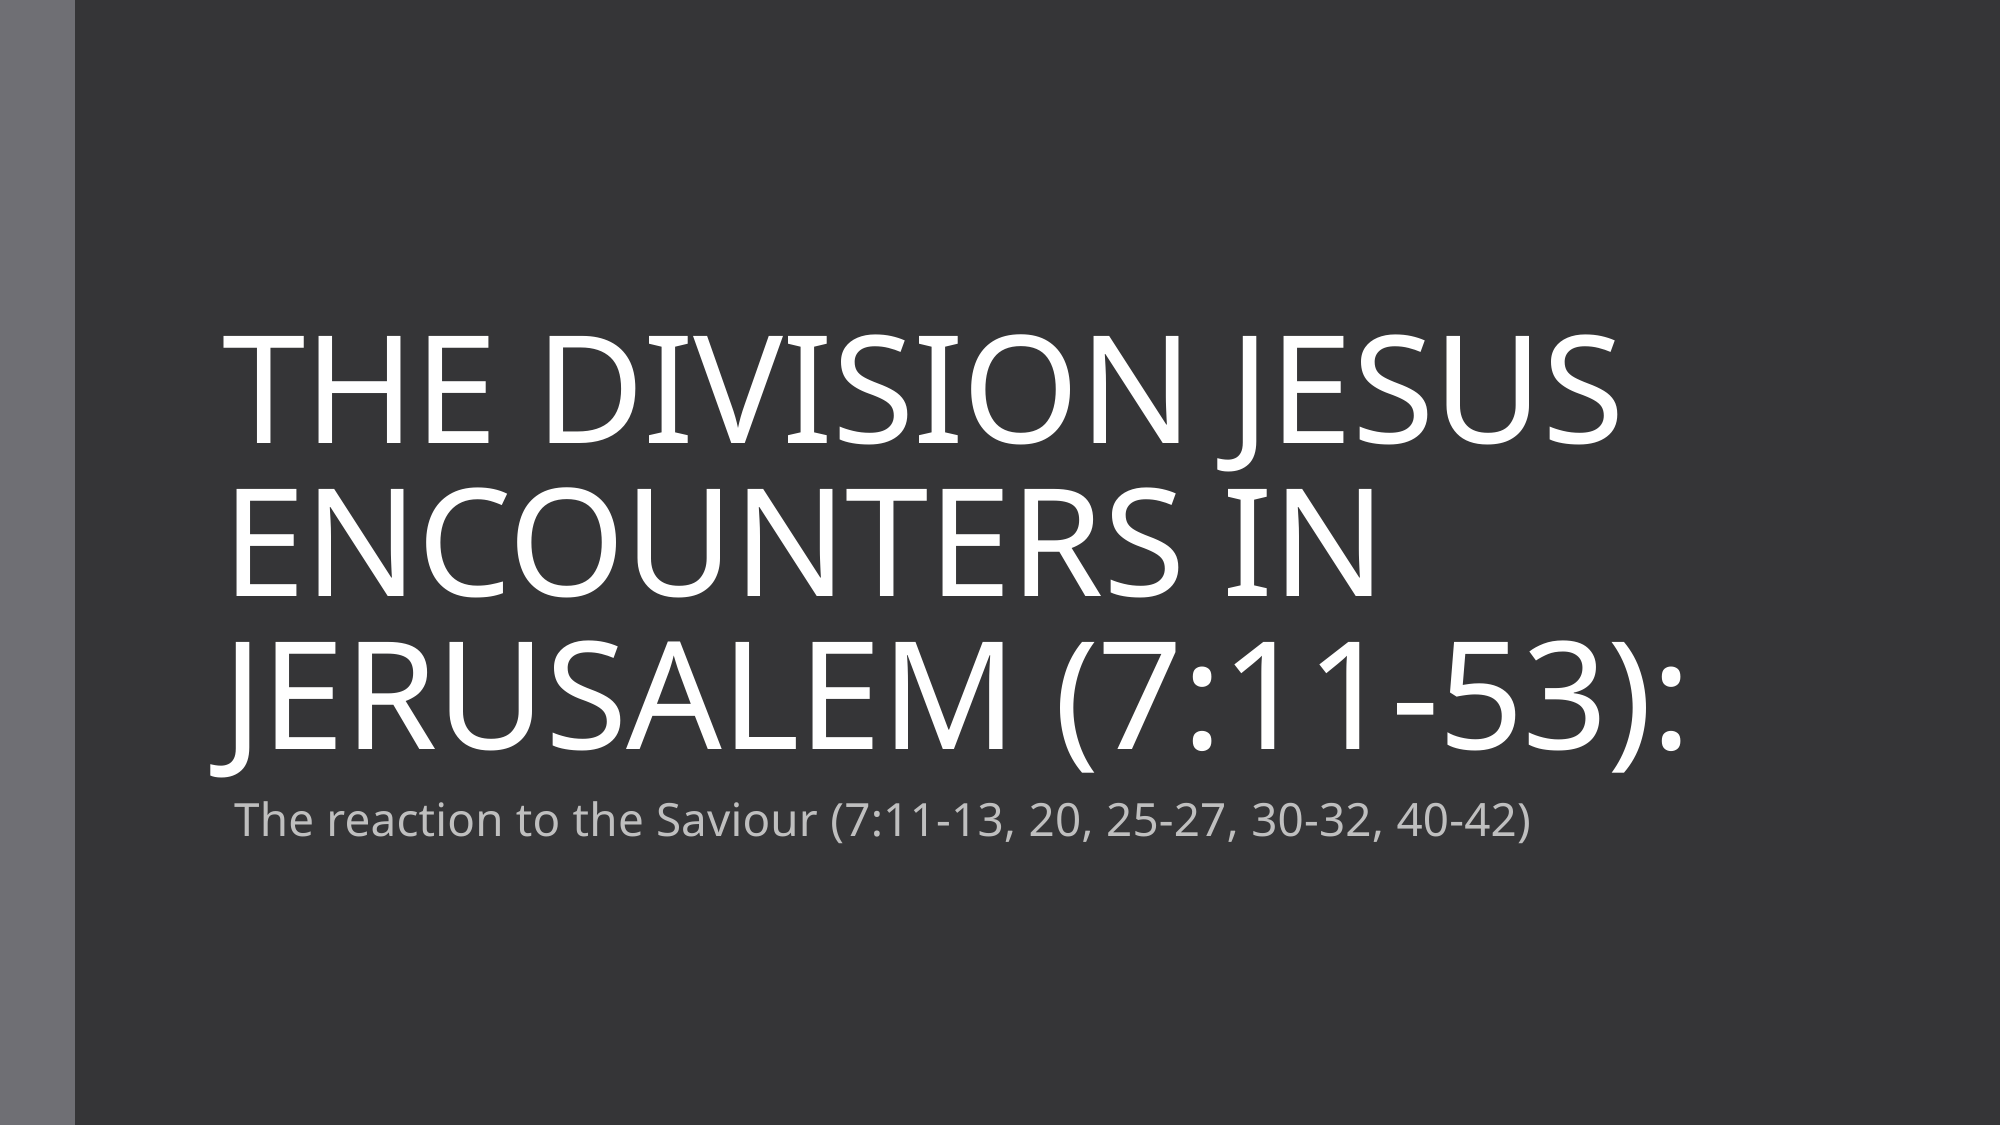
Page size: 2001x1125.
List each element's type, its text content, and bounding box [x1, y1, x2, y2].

title THE DIVISION JESUS ENCOUNTERS IN JERUSALEM (7:11-53): [206, 124, 1752, 787]
subtitle The reaction to the Saviour (7:11-13, 20, 25-27, 30-32, 40-42) [206, 787, 1752, 1066]
